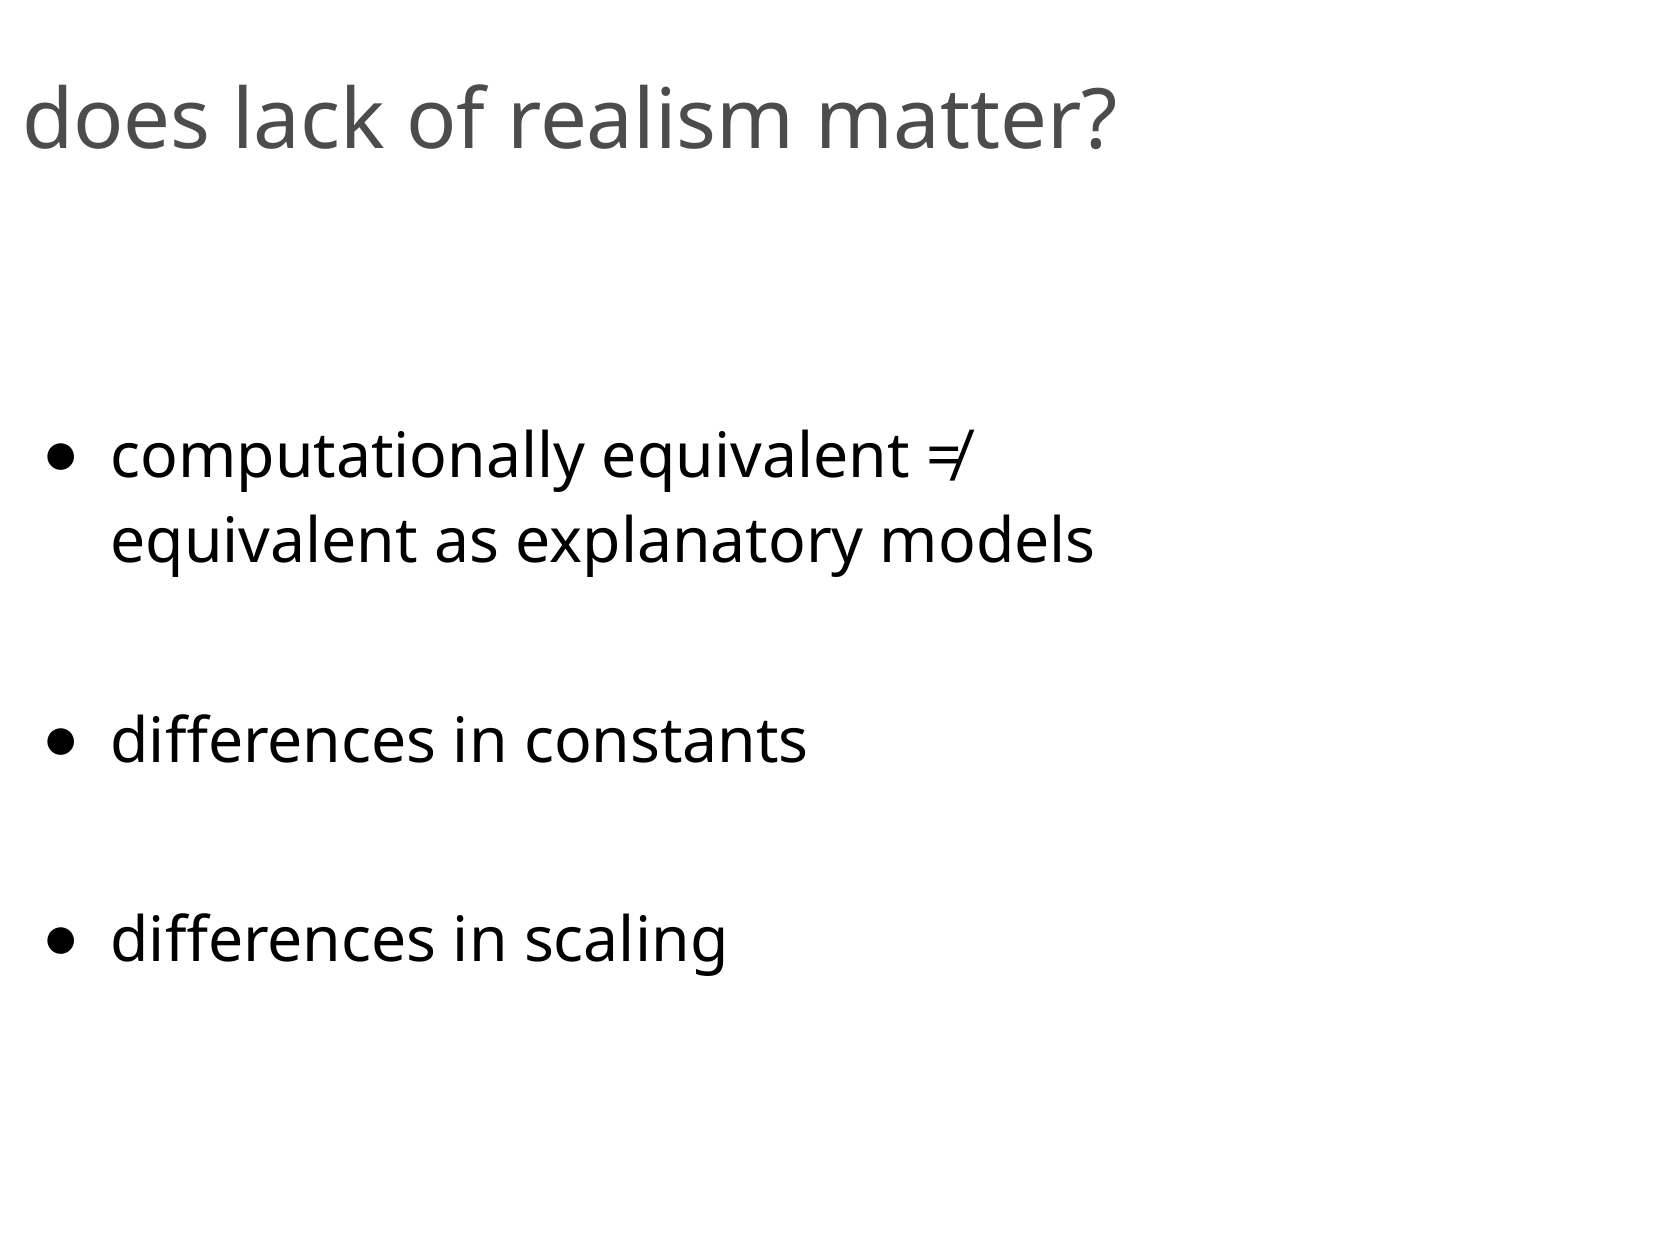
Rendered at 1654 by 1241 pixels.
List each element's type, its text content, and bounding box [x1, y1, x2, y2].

title does lack of realism matter? [22, 19, 1654, 213]
list computationally equivalent ≠ equivalent as explanatory models differences in constants differences in scaling [25, 226, 1654, 1166]
